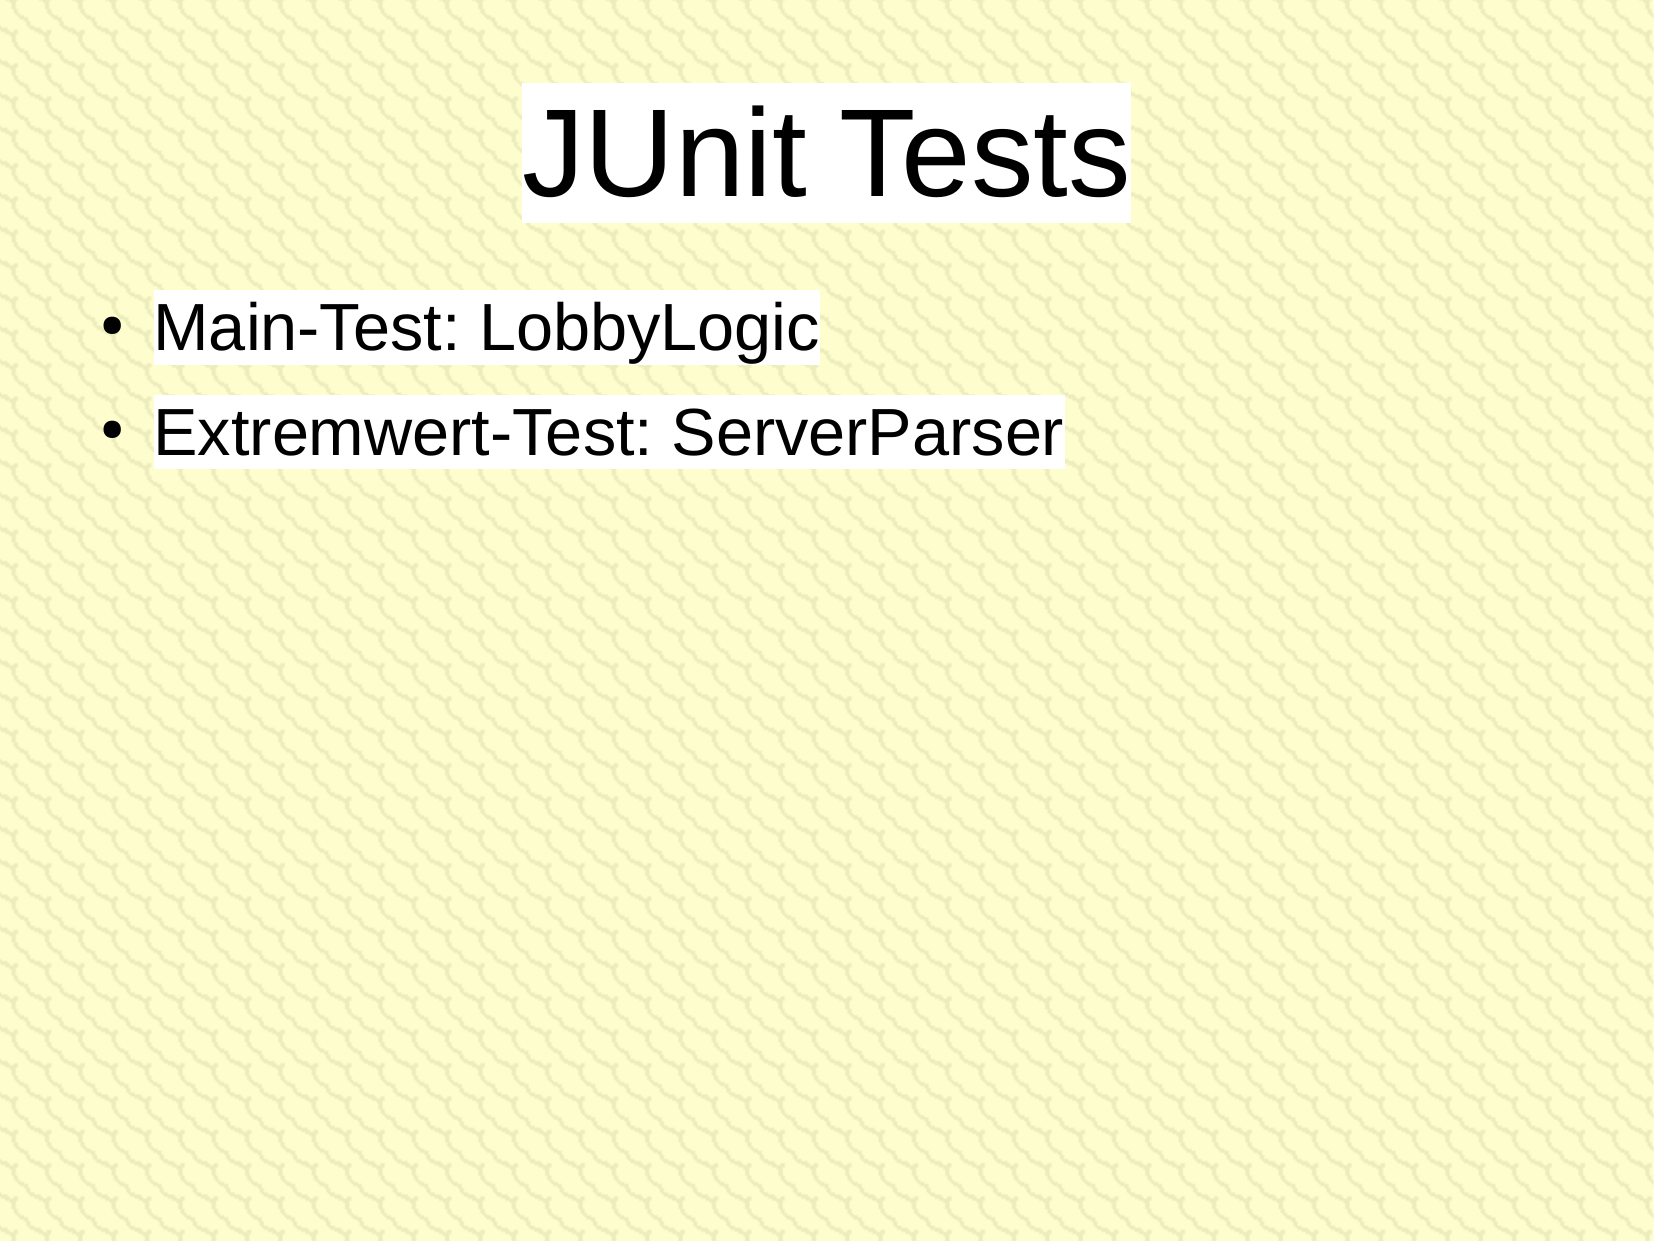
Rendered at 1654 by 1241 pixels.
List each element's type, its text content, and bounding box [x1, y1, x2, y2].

picture [0, 0, 1654, 1241]
list Main-Test: LobbyLogic Extremwert-Test: ServerParser [82, 290, 1571, 1010]
title JUnit Tests [82, 49, 1571, 257]
